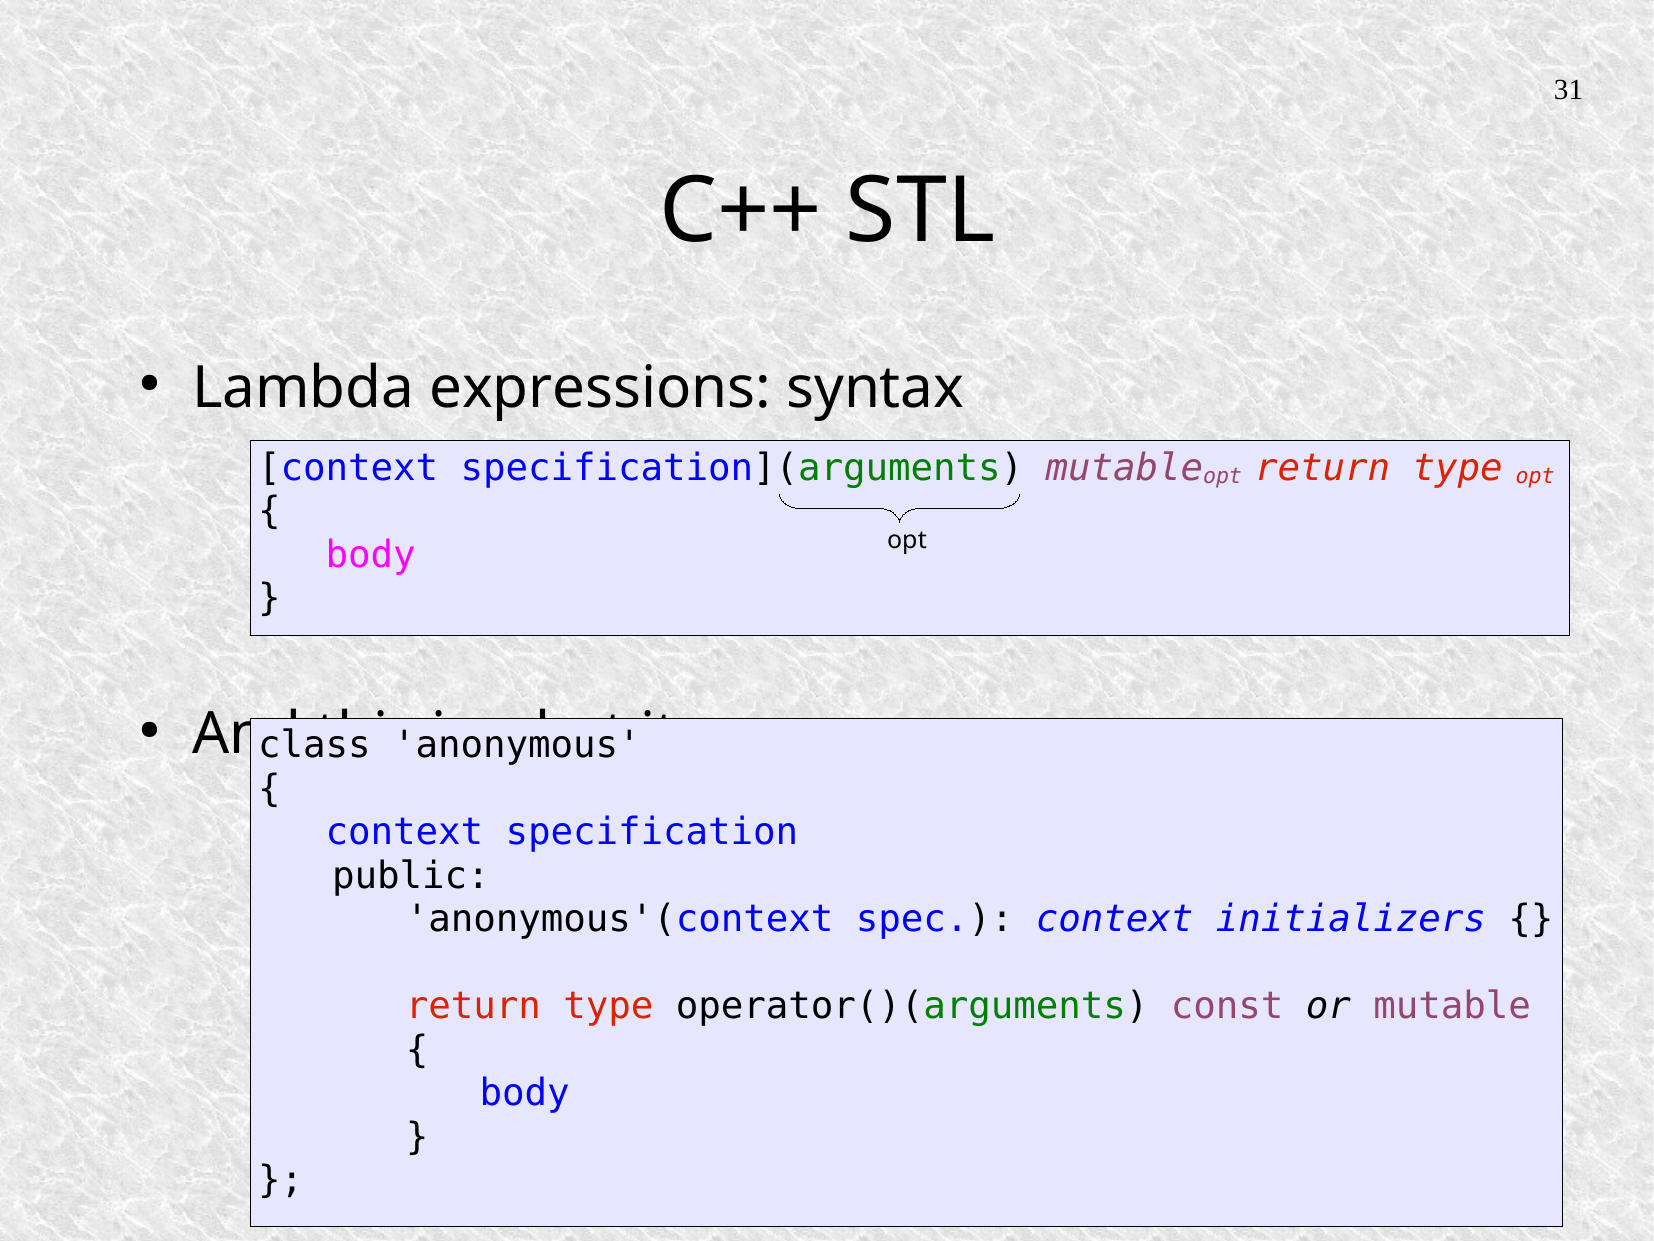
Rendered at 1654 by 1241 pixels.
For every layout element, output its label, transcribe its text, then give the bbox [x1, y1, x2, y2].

list Lambda expressions: syntax And this is what it means: [121, 344, 1544, 1225]
picture [0, 0, 1654, 1241]
text_box [1544, 440, 1570, 636]
text_box [context specification](arguments) mutableopt return type opt { body } [258, 445, 1555, 639]
title C++ STL [121, 102, 1534, 311]
text_box [250, 718, 1563, 1227]
text_box opt [887, 522, 967, 582]
text_box class 'anonymous' { context specification public: 'anonymous'(context spec.): context initializers {} return type operator()(arguments) const or mutable { body } }; [258, 723, 1554, 1221]
